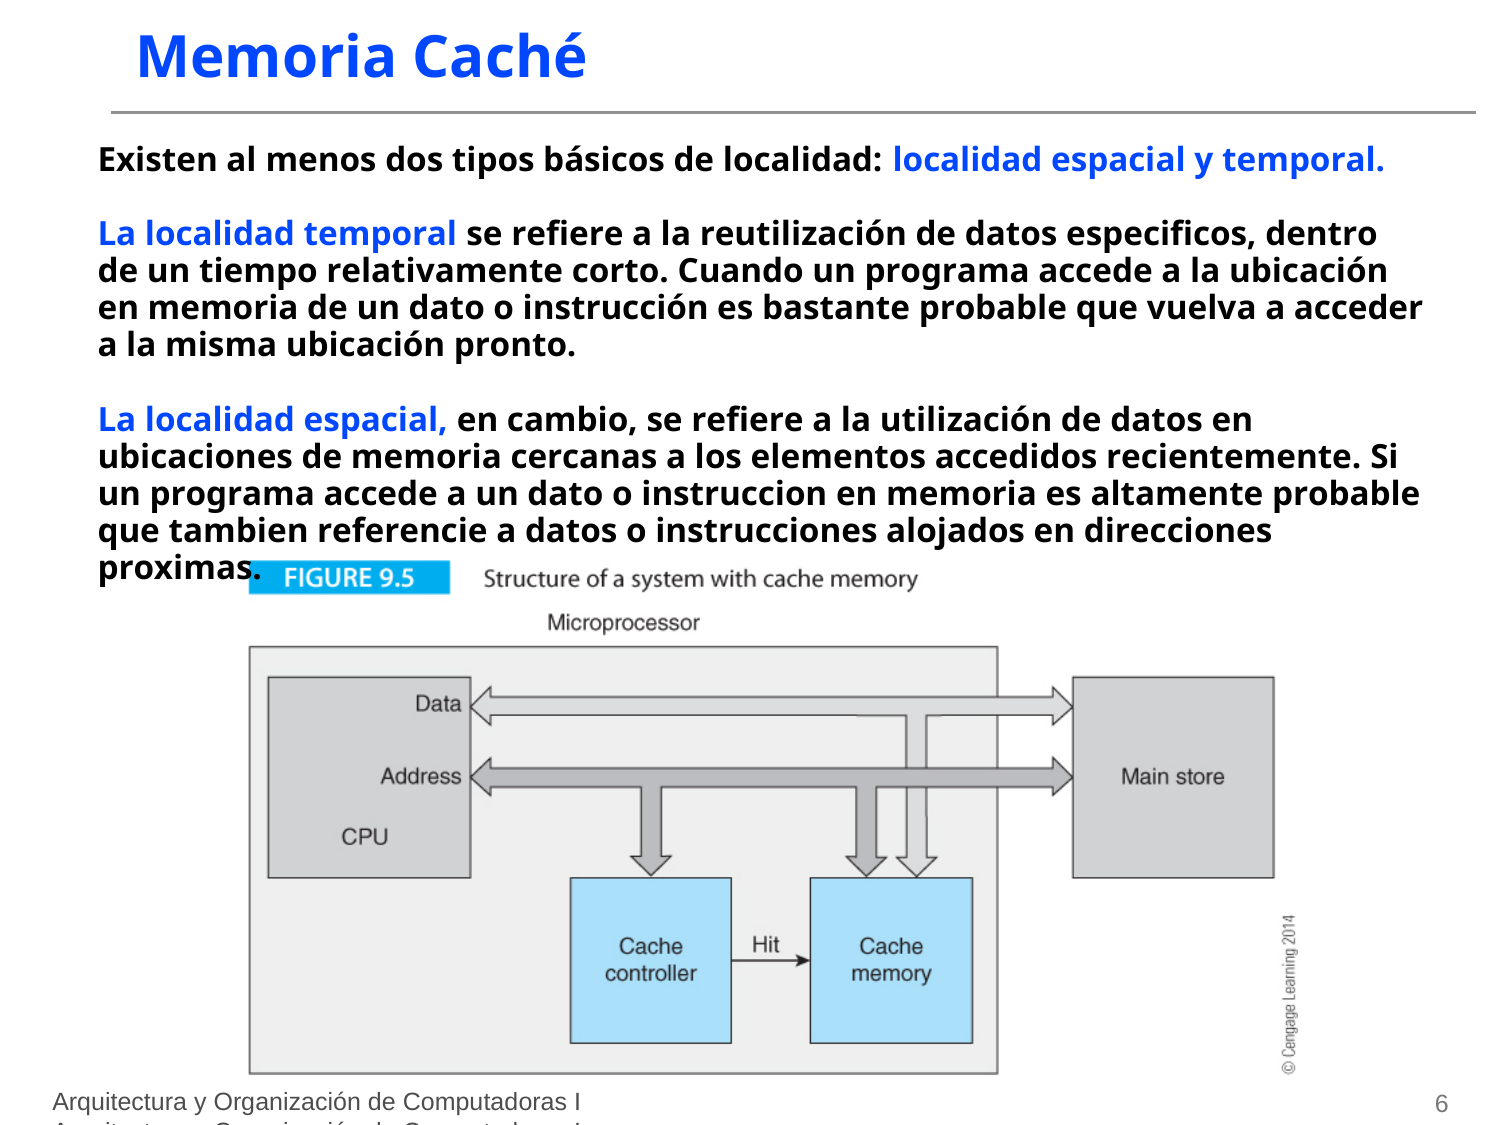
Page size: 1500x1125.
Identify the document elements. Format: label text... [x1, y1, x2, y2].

picture [248, 833, 1298, 1075]
text_box Existen al menos dos tipos básicos de localidad: localidad espacial y temporal. La localidad temporal se refiere a la reutilización de datos especificos, dentro de un tiempo relativamente corto. Cuando un programa accede a la ubicación en memoria de un dato o instrucción es bastante probable que vuelva a acceder a la misma ubicación pronto. La localidad espacial, en cambio, se refiere a la utilización de datos en ubicaciones de memoria cercanas a los elementos accedidos recientemente. Si un programa accede a un dato o instruccion en memoria es altamente probable que tambien referencie a datos o instrucciones alojados en direcciones proximas. [82, 134, 1441, 833]
title Memoria Caché [125, 24, 1271, 104]
